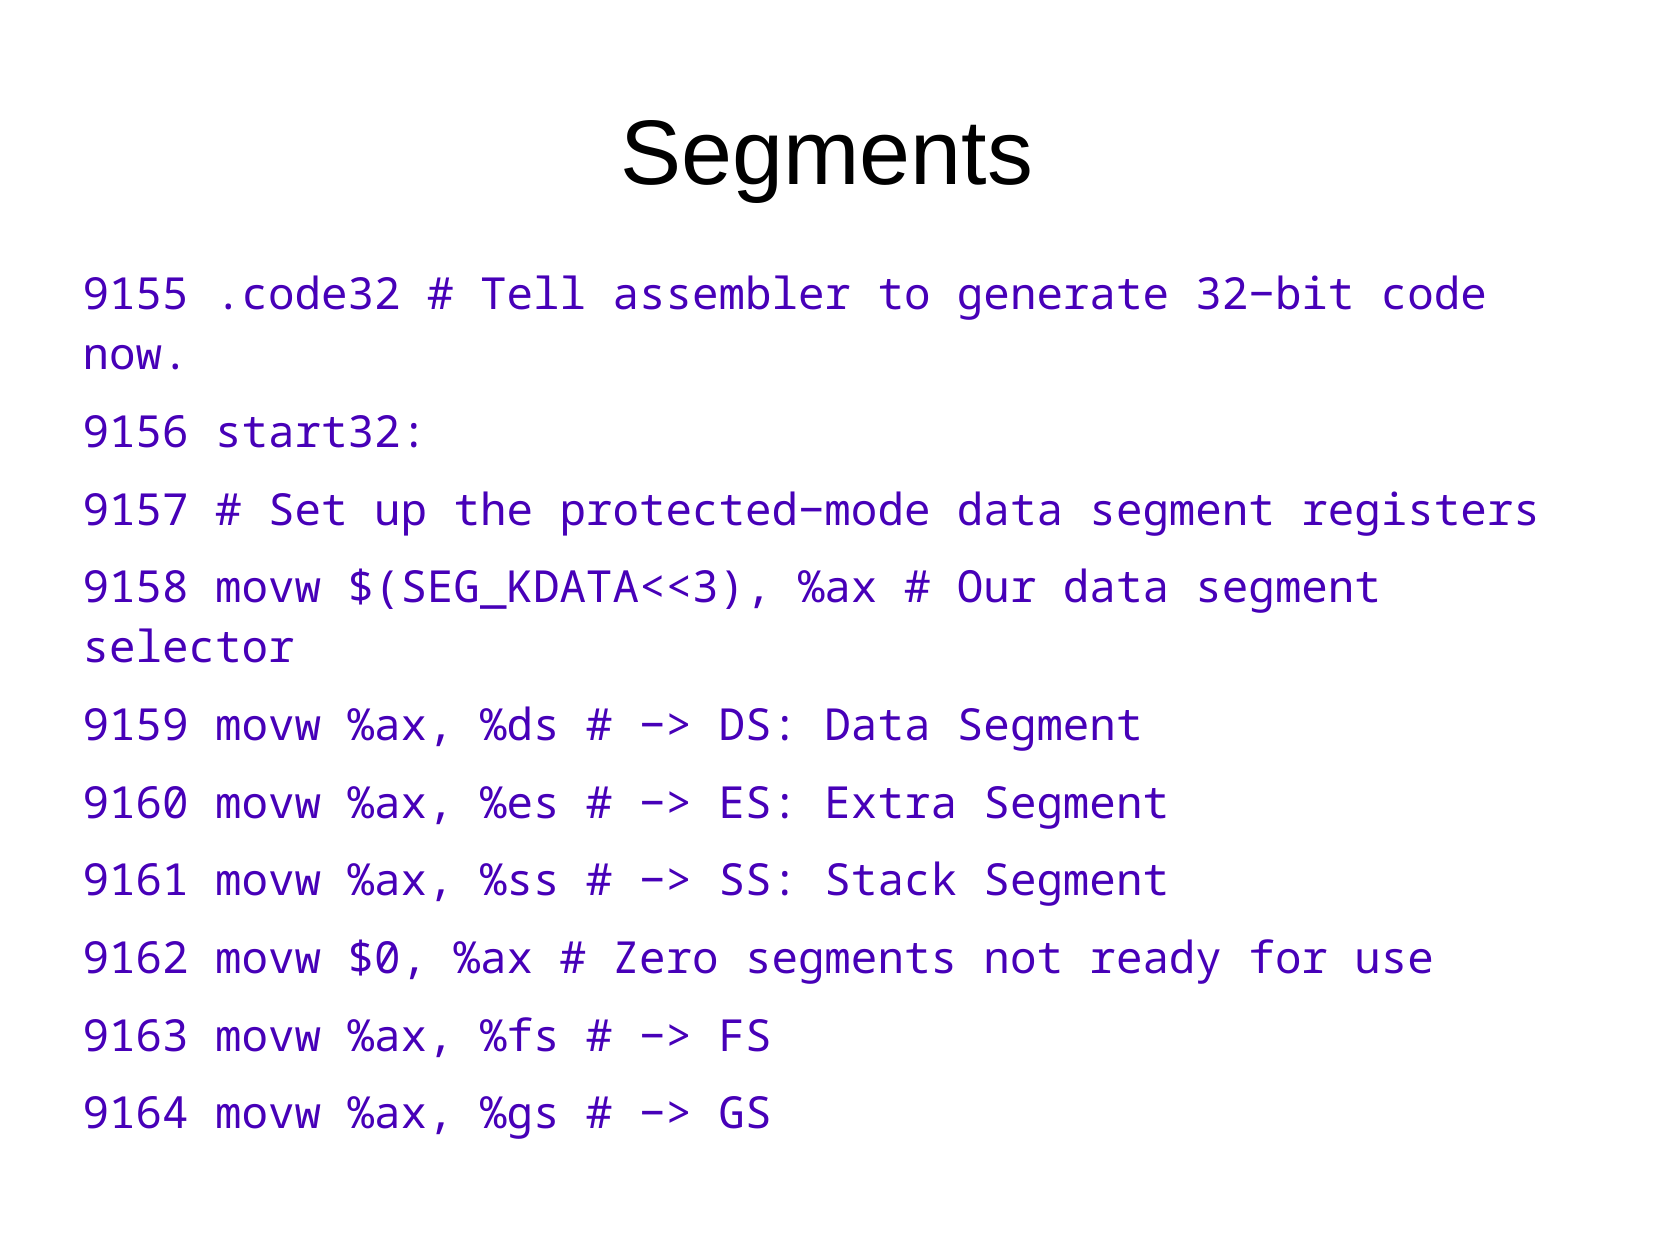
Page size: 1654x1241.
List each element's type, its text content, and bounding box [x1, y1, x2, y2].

list 9155 .code32 # Tell assembler to generate 32−bit code now. 9156 start32: 9157 # Set up the protected−mode data segment registers 9158 movw $(SEG_KDATA<<3), %ax # Our data segment selector 9159 movw %ax, %ds # −> DS: Data Segment 9160 movw %ax, %es # −> ES: Extra Segment 9161 movw %ax, %ss # −> SS: Stack Segment 9162 movw $0, %ax # Zero segments not ready for use 9163 movw %ax, %fs # −> FS 9164 movw %ax, %gs # −> GS [82, 262, 1571, 1163]
title Segments [82, 49, 1571, 257]
